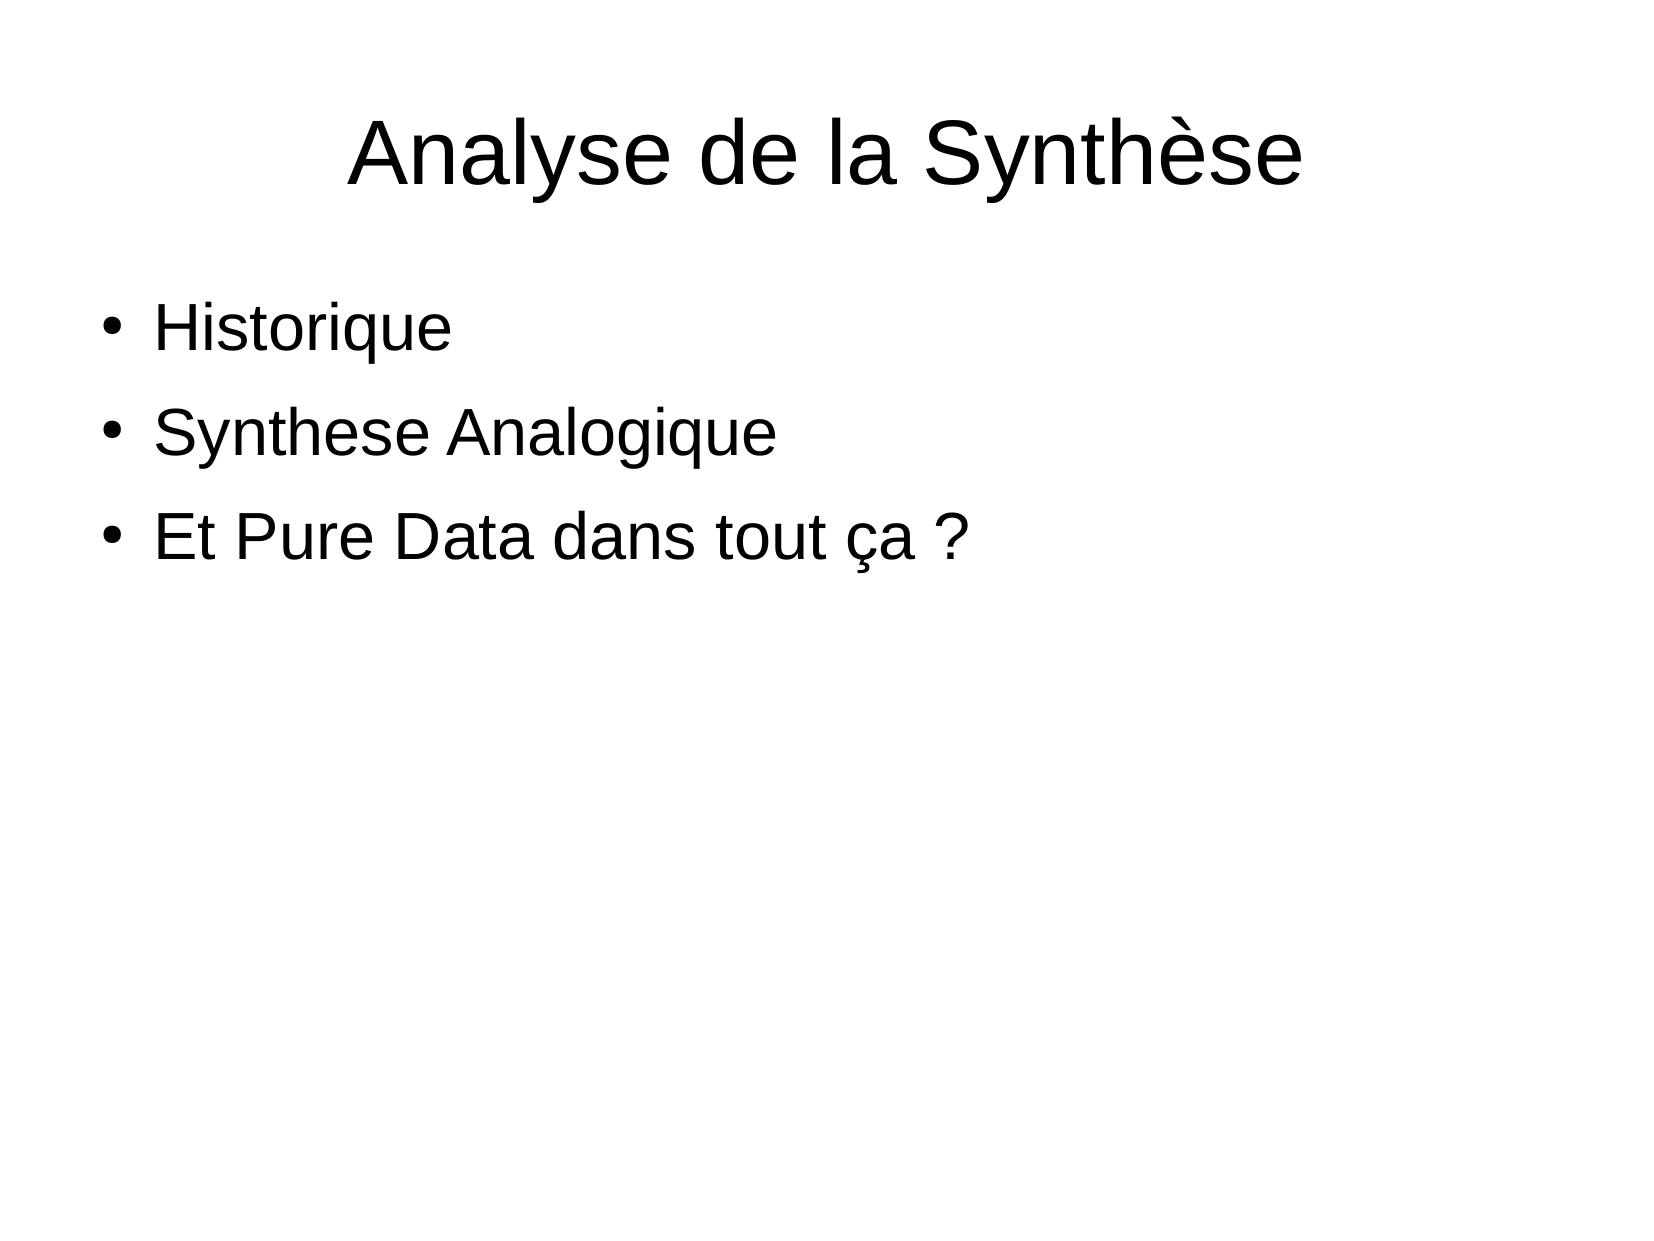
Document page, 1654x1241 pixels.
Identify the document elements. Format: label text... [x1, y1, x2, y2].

title Analyse de la Synthèse [82, 49, 1571, 257]
list Historique Synthese Analogique Et Pure Data dans tout ça ? [82, 290, 1538, 1010]
